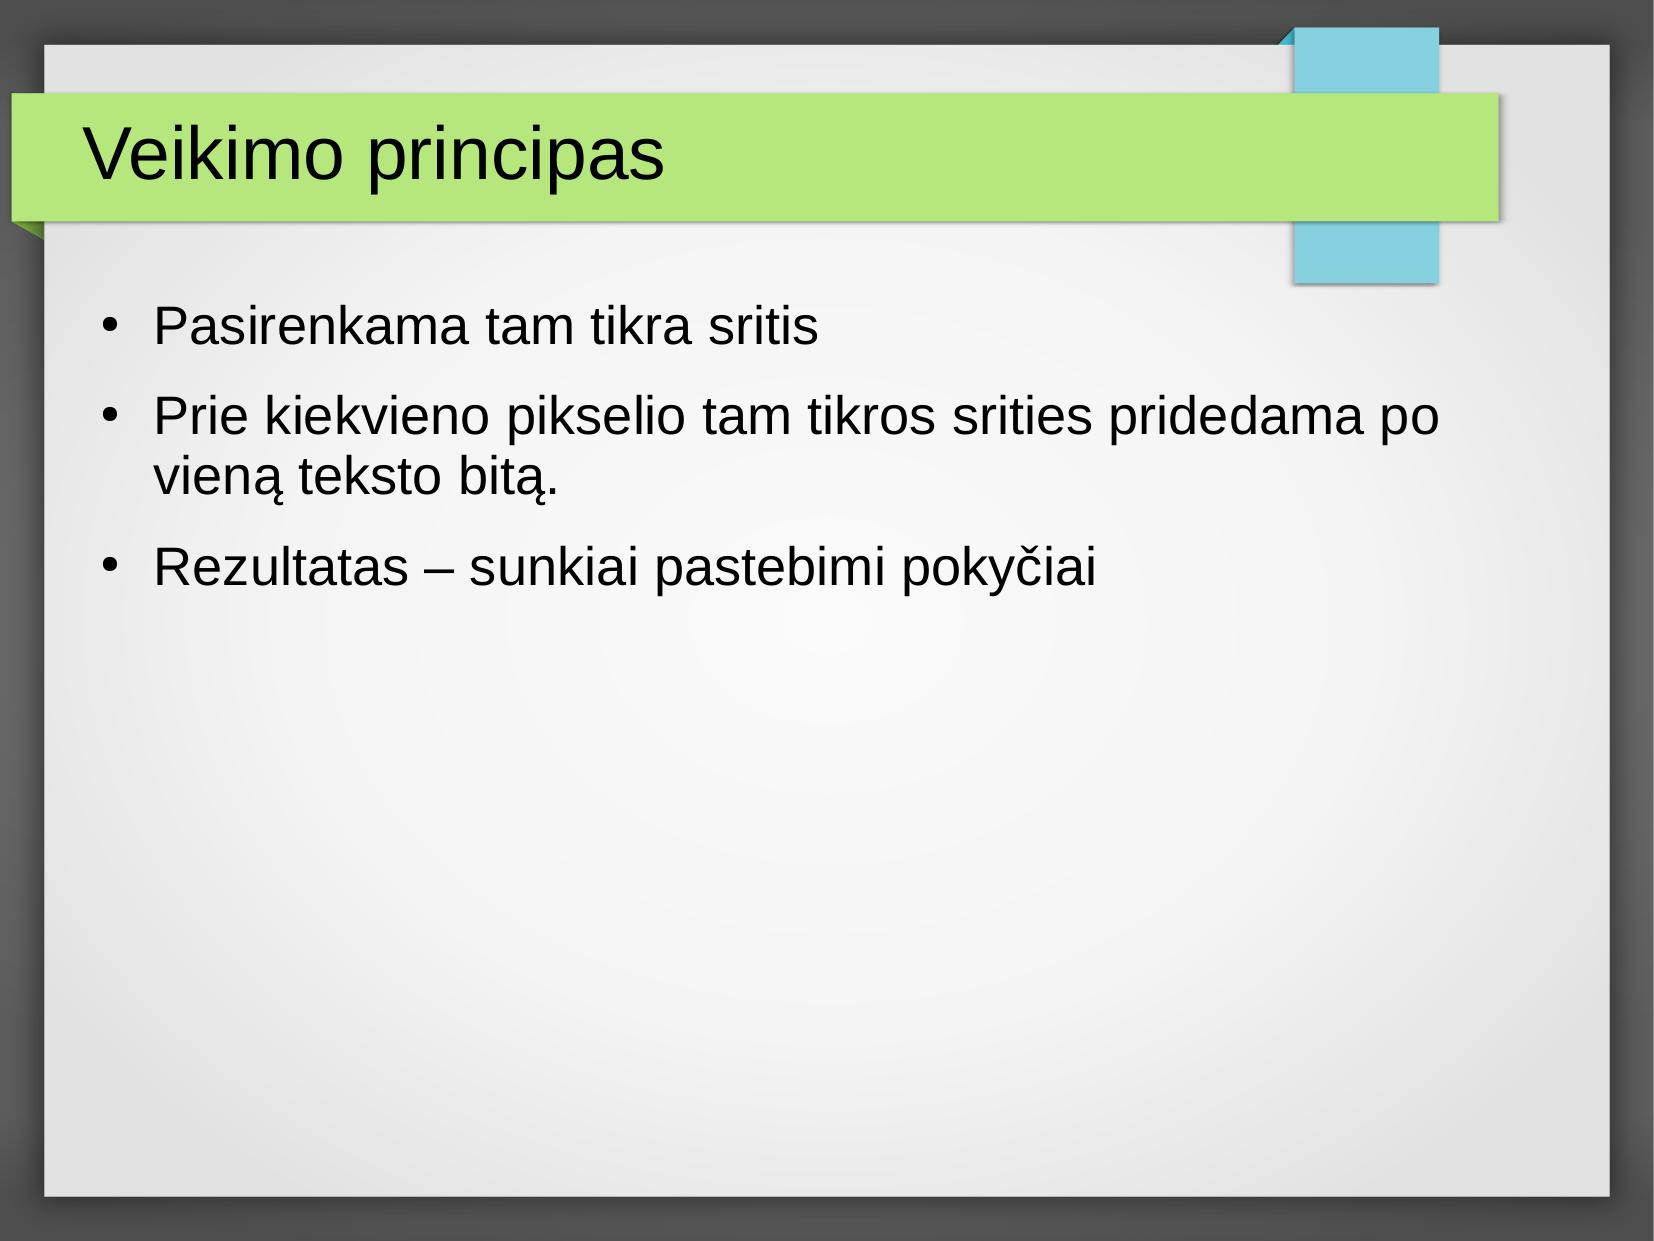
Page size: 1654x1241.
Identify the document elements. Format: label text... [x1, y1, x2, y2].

title Veikimo principas [82, 94, 1264, 213]
list Pasirenkama tam tikra sritis Prie kiekvieno pikselio tam tikros srities pridedama po vieną teksto bitą. Rezultatas – sunkiai pastebimi pokyčiai [82, 295, 1571, 1015]
picture [0, 0, 1654, 1241]
